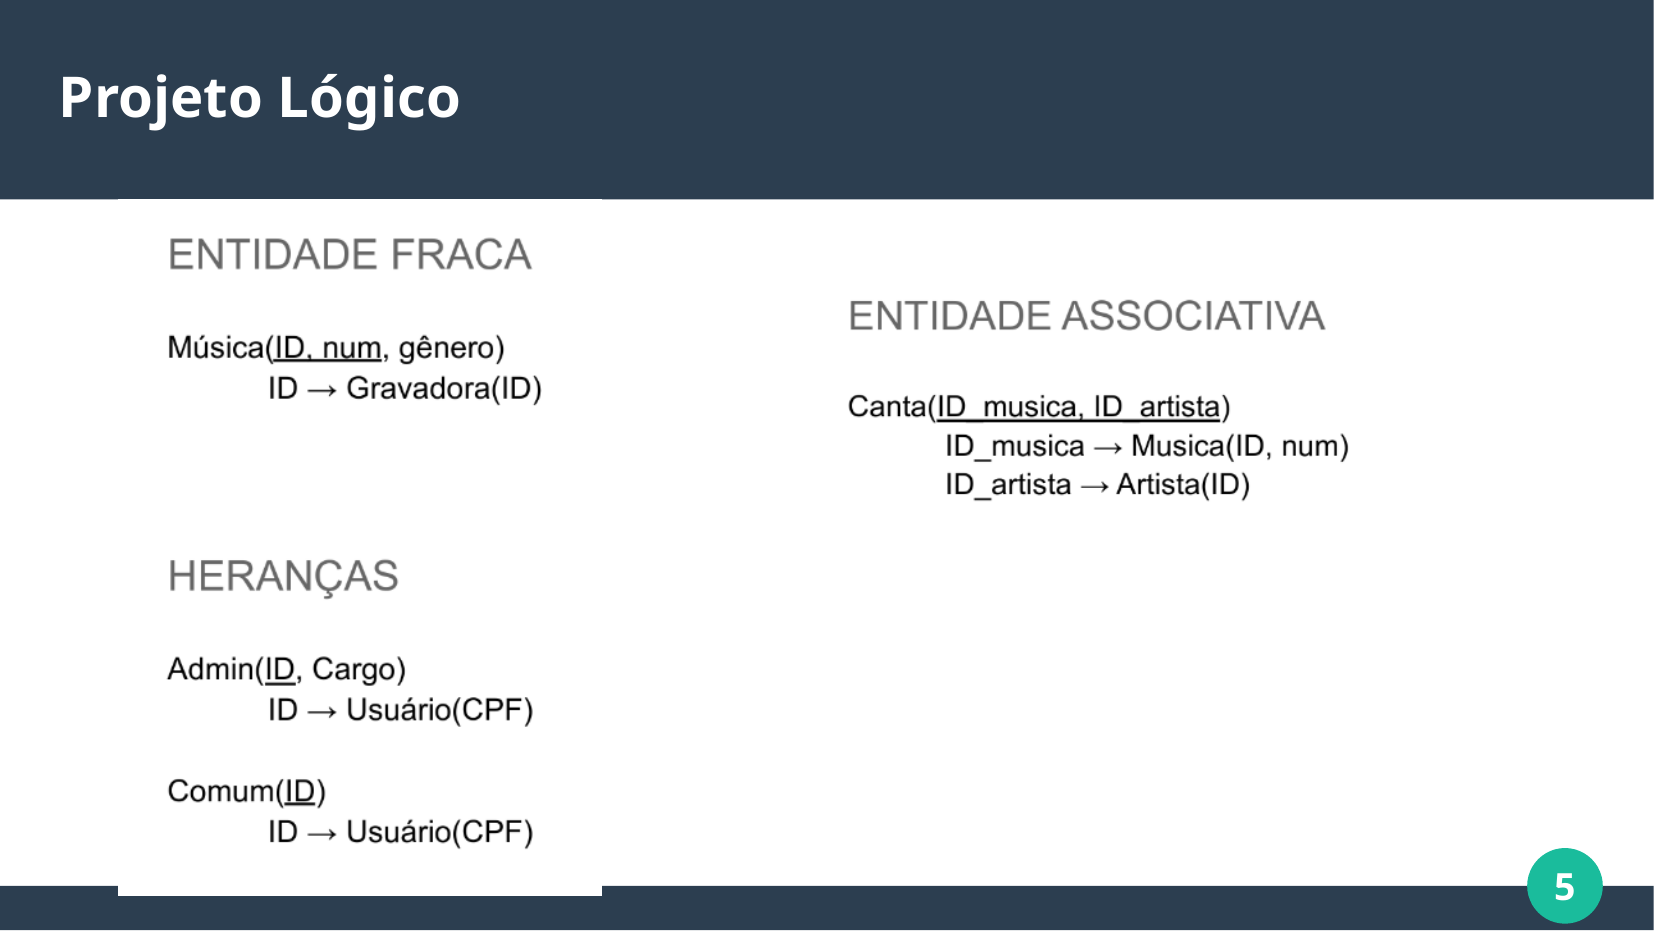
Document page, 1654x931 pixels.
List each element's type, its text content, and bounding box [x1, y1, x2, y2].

picture [826, 236, 1389, 562]
picture [118, 199, 602, 896]
title Projeto Lógico [59, 37, 1595, 156]
